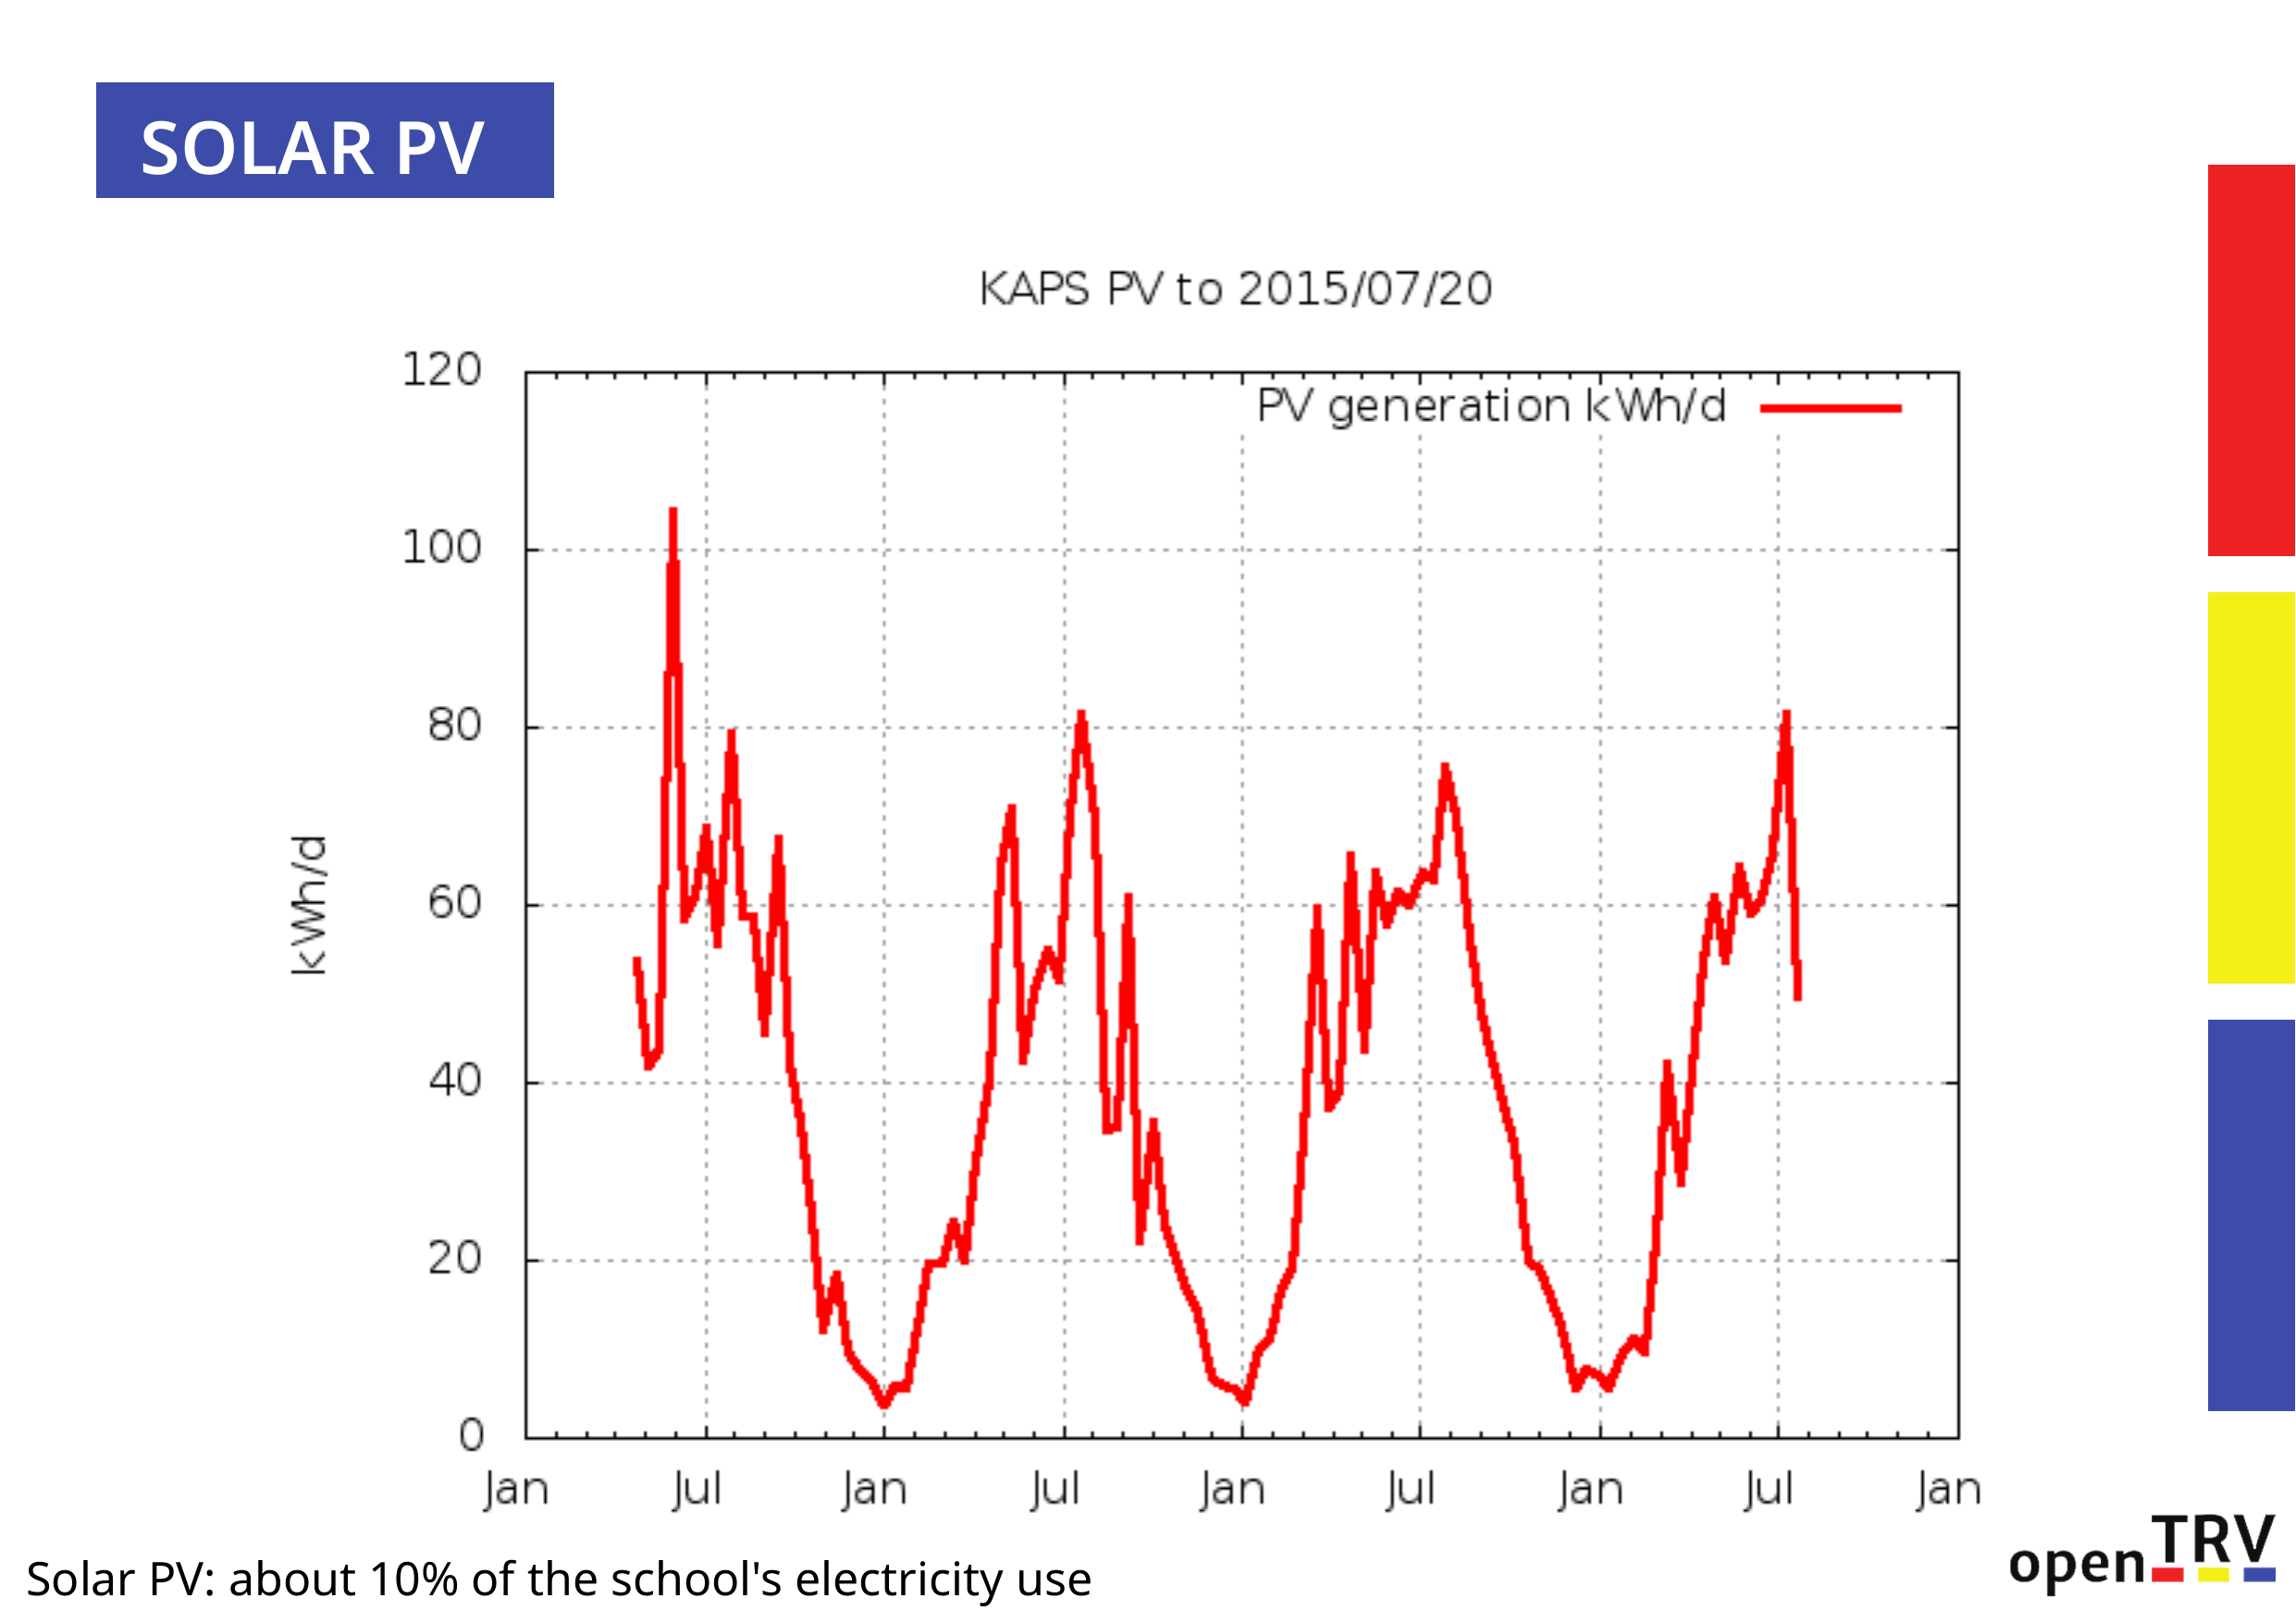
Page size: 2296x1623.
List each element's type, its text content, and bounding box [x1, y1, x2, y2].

text_box [2208, 592, 2295, 984]
text_box [2208, 1020, 2295, 1411]
text_box Solar PV: about 10% of the school's electricity use [12, 1539, 1974, 1605]
text_box [2208, 165, 2295, 556]
text_box [96, 82, 554, 198]
picture [276, 214, 2276, 1619]
text_box SOLAR PV [140, 96, 693, 187]
